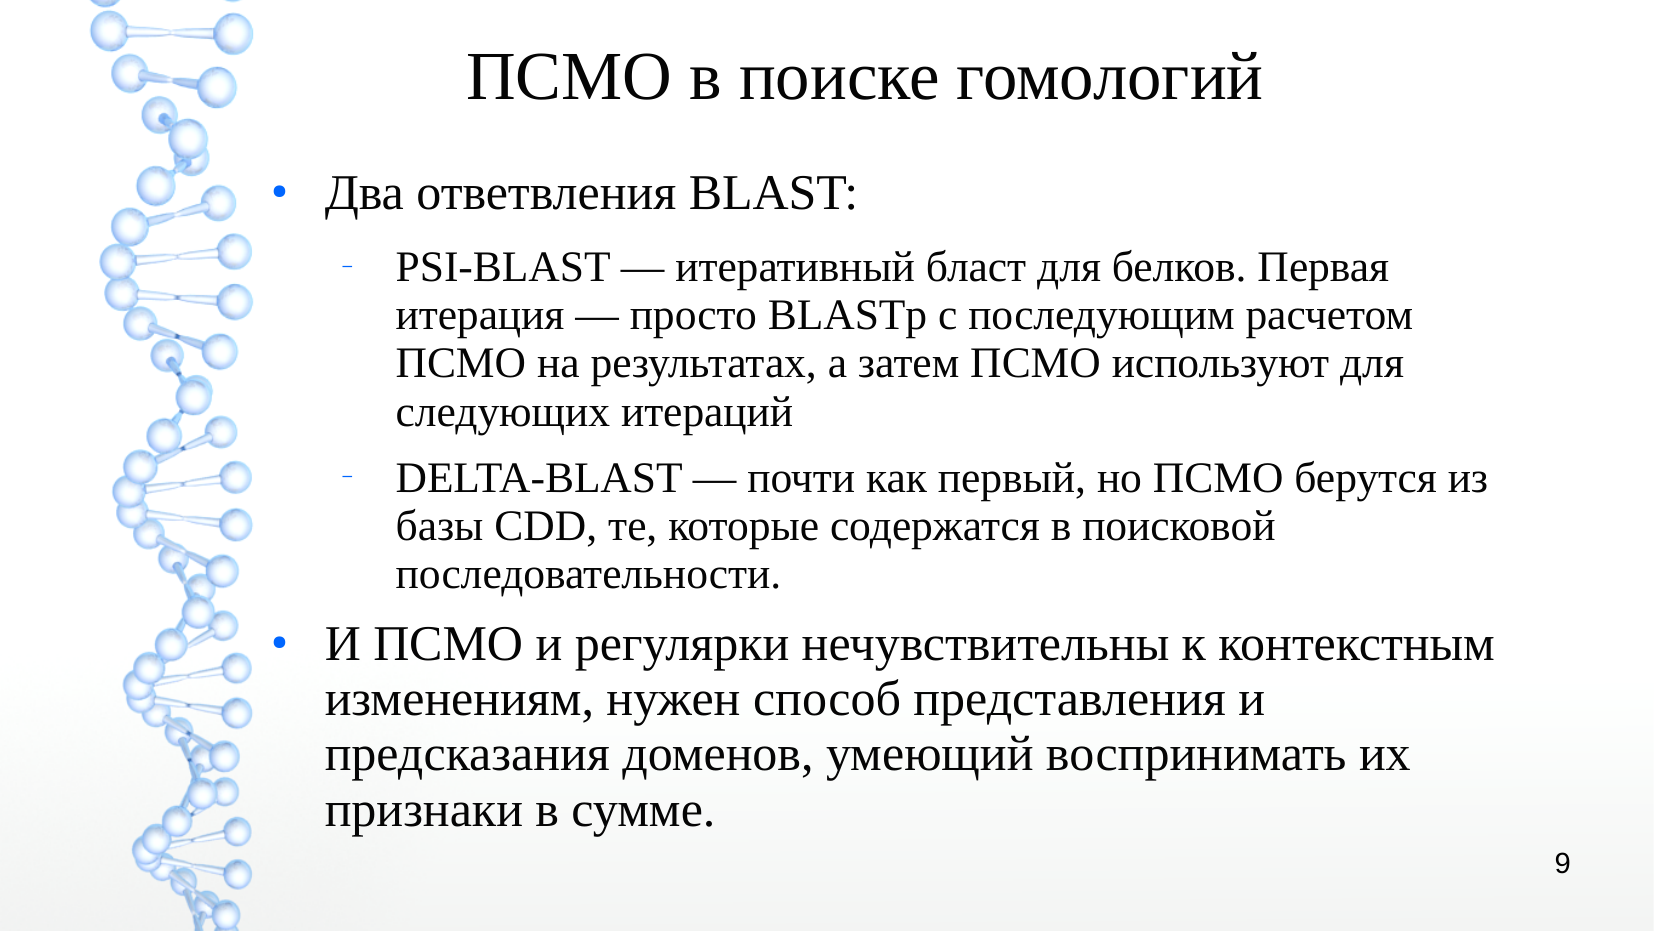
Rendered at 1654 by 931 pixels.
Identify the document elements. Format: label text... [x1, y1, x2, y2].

list Два ответвления BLAST: PSI-BLAST — итеративный бласт для белков. Первая итерация — просто BLASTp с последующим расчетом ПСМО на результатах, а затем ПСМО используют для следующих итераций DELTA-BLAST — почти как первый, но ПСМО берутся из базы CDD, те, которые содержатся в поисковой последовательности. И ПСМО и регулярки нечувствительны к контекстным изменениям, нужен способ представления и предсказания доменов, умеющий воспринимать их признаки в сумме. [253, 165, 1512, 910]
title ПСМО в поиске гомологий [455, 0, 1276, 154]
picture [0, 0, 1654, 931]
